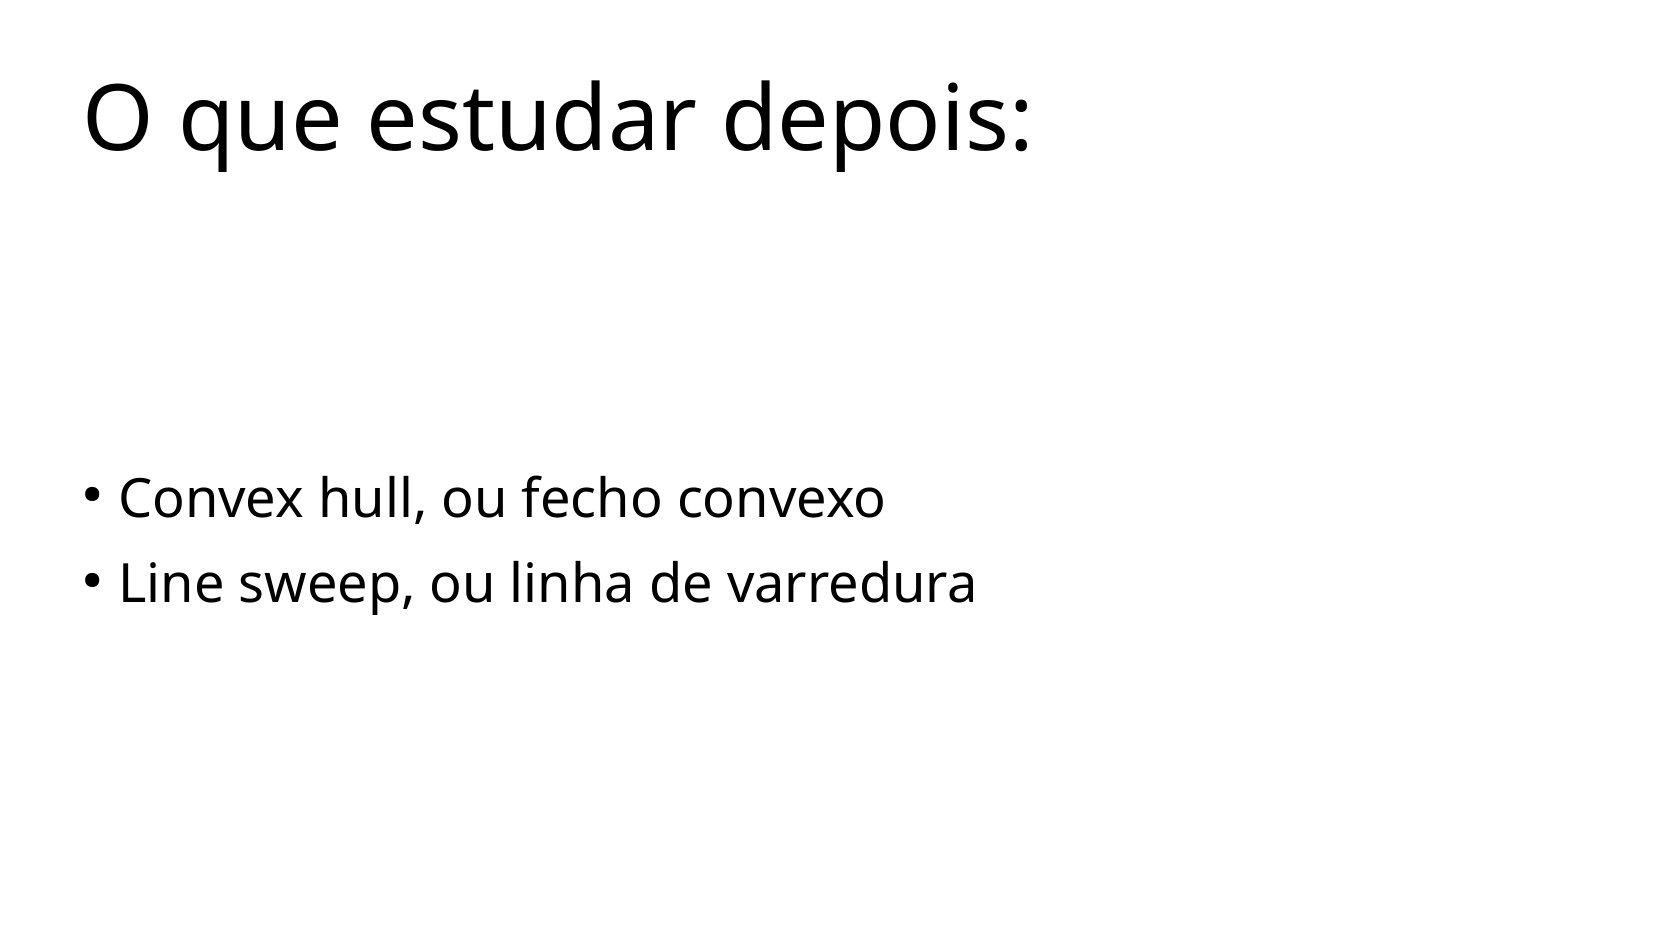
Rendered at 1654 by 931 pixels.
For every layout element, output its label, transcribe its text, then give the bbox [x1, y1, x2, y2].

subtitle Convex hull, ou fecho convexo Line sweep, ou linha de varredura [82, 263, 1571, 803]
title O que estudar depois: [82, 37, 1571, 193]
